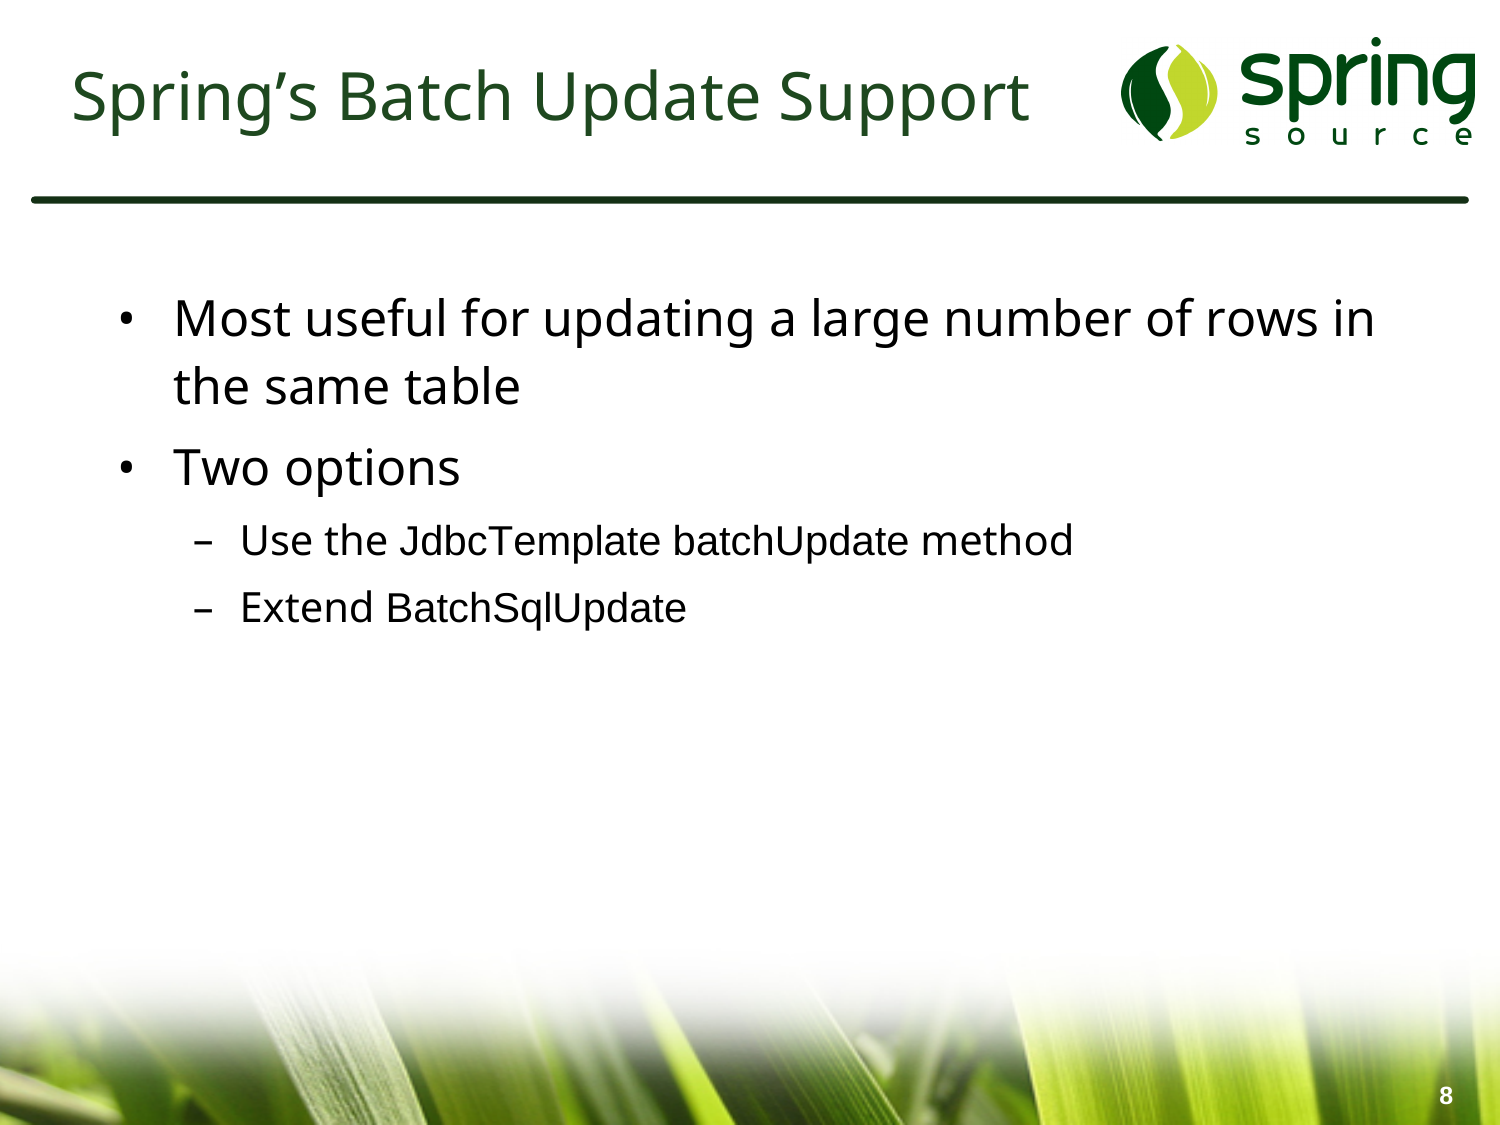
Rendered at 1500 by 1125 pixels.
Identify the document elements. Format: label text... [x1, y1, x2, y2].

list Most useful for updating a large number of rows in the same table Two options Use the JdbcTemplate batchUpdate method Extend BatchSqlUpdate [103, 275, 1394, 938]
picture [1121, 37, 1475, 145]
picture [0, 944, 1500, 1125]
title Spring’s Batch Update Support [56, 5, 1089, 184]
